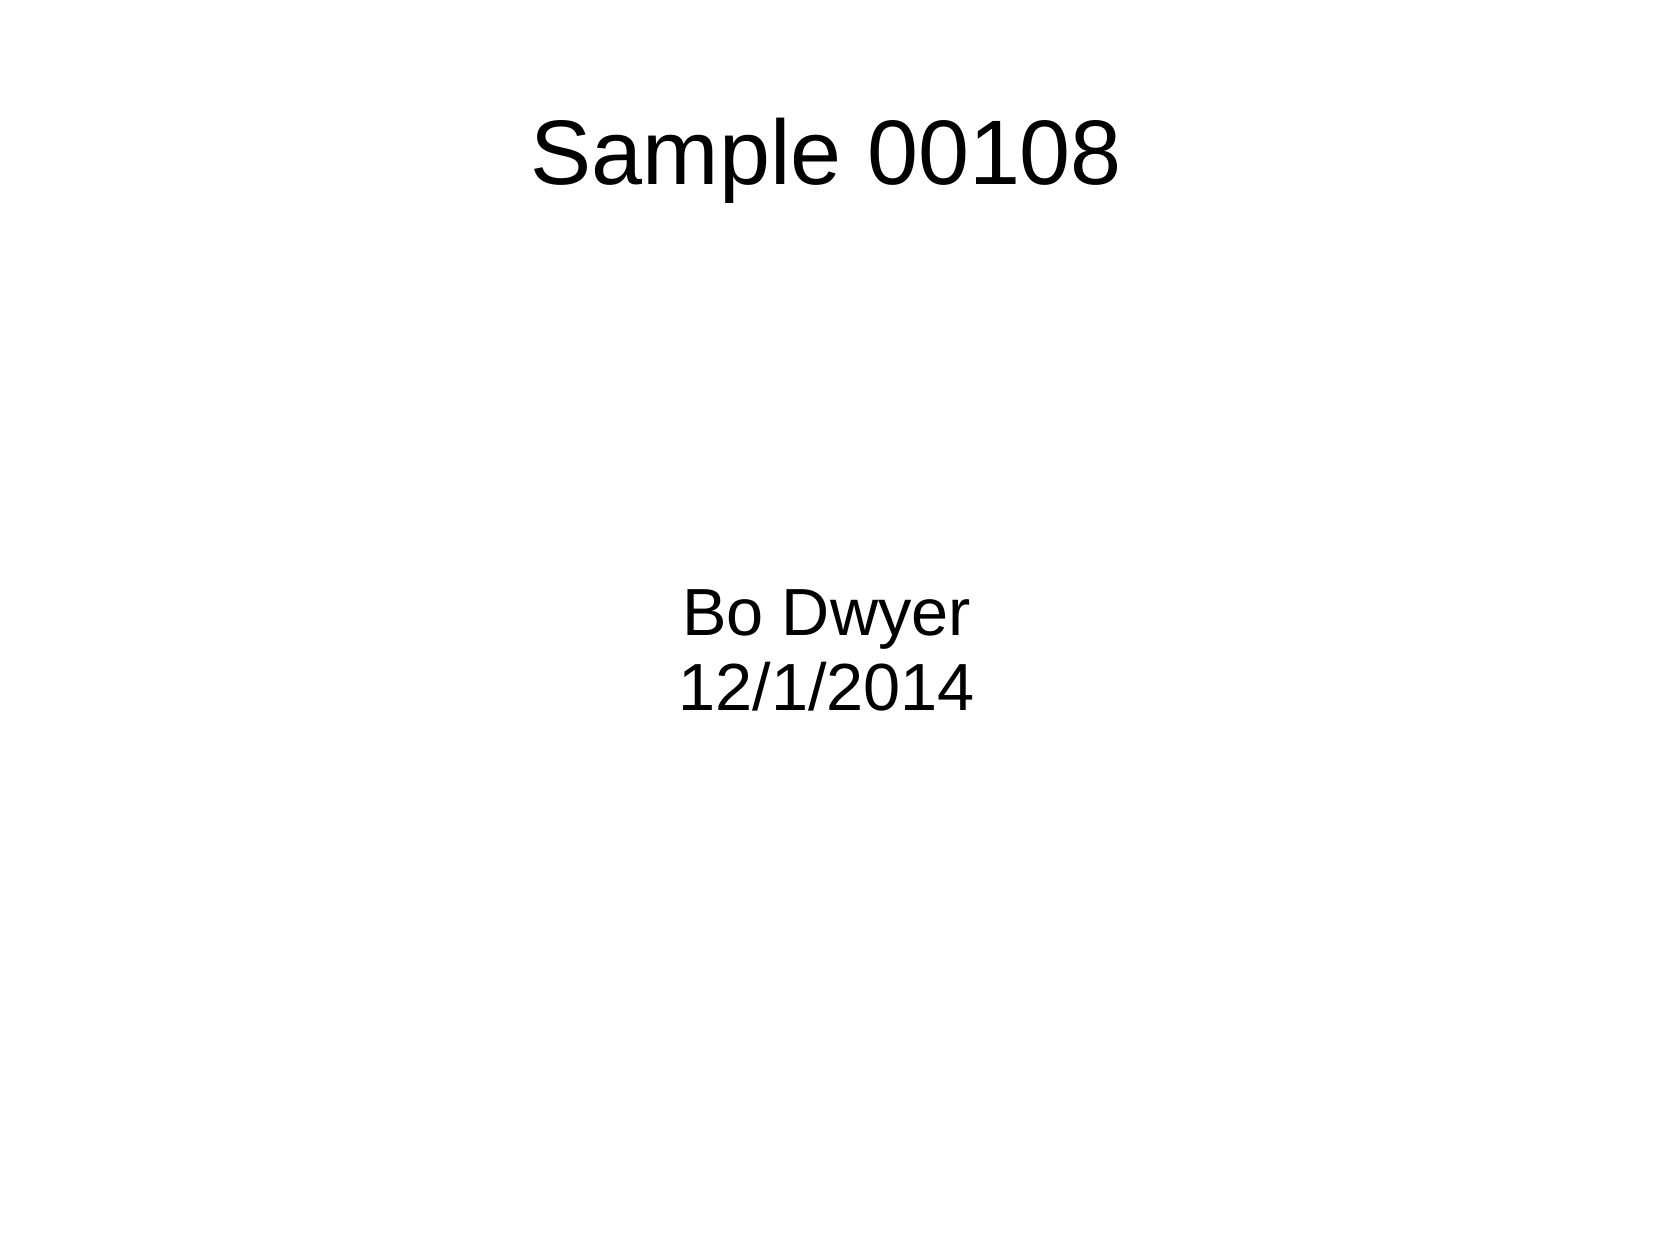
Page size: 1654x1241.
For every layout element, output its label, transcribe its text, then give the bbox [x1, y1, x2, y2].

title Sample 00108 [82, 49, 1571, 257]
subtitle Bo Dwyer 12/1/2014 [82, 290, 1571, 1010]
